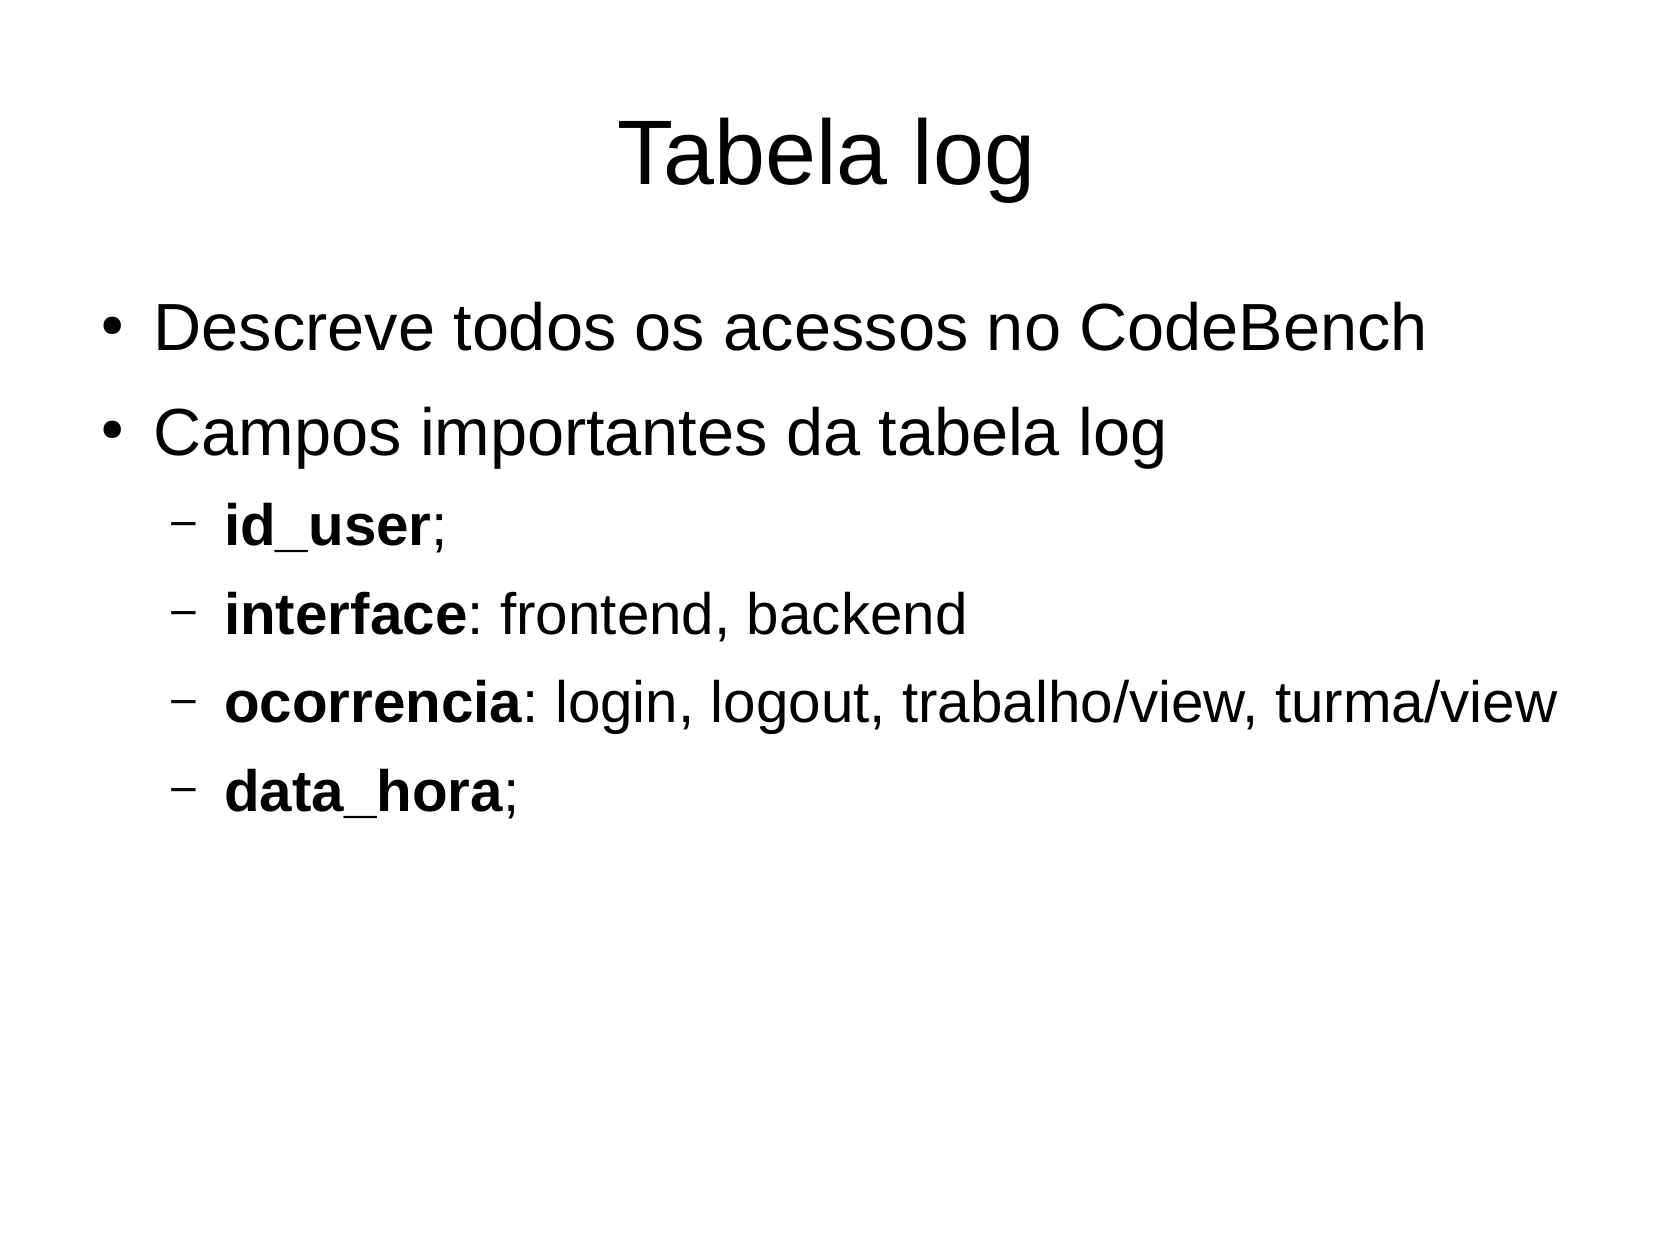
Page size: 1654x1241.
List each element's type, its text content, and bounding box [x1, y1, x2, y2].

title Tabela log [82, 49, 1571, 257]
list Descreve todos os acessos no CodeBench Campos importantes da tabela log id_user; interface: frontend, backend ocorrencia: login, logout, trabalho/view, turma/view data_hora; [82, 290, 1571, 1010]
